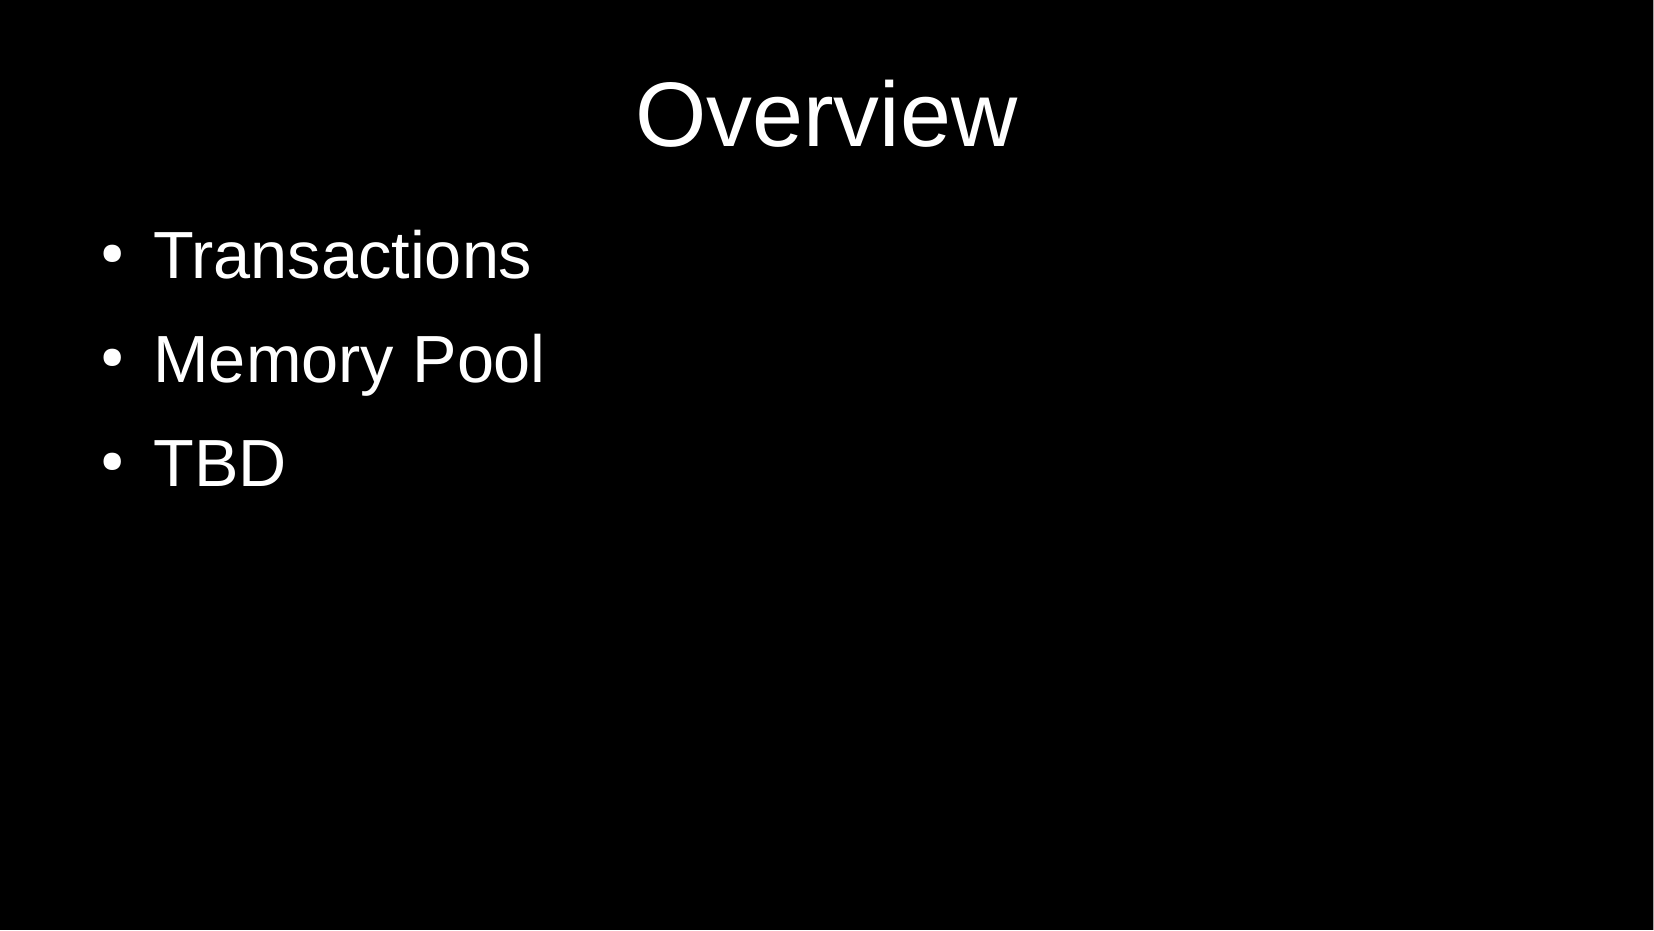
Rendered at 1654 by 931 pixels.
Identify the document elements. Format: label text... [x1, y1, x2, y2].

list Transactions Memory Pool TBD [82, 217, 1571, 758]
title Overview [82, 37, 1571, 193]
